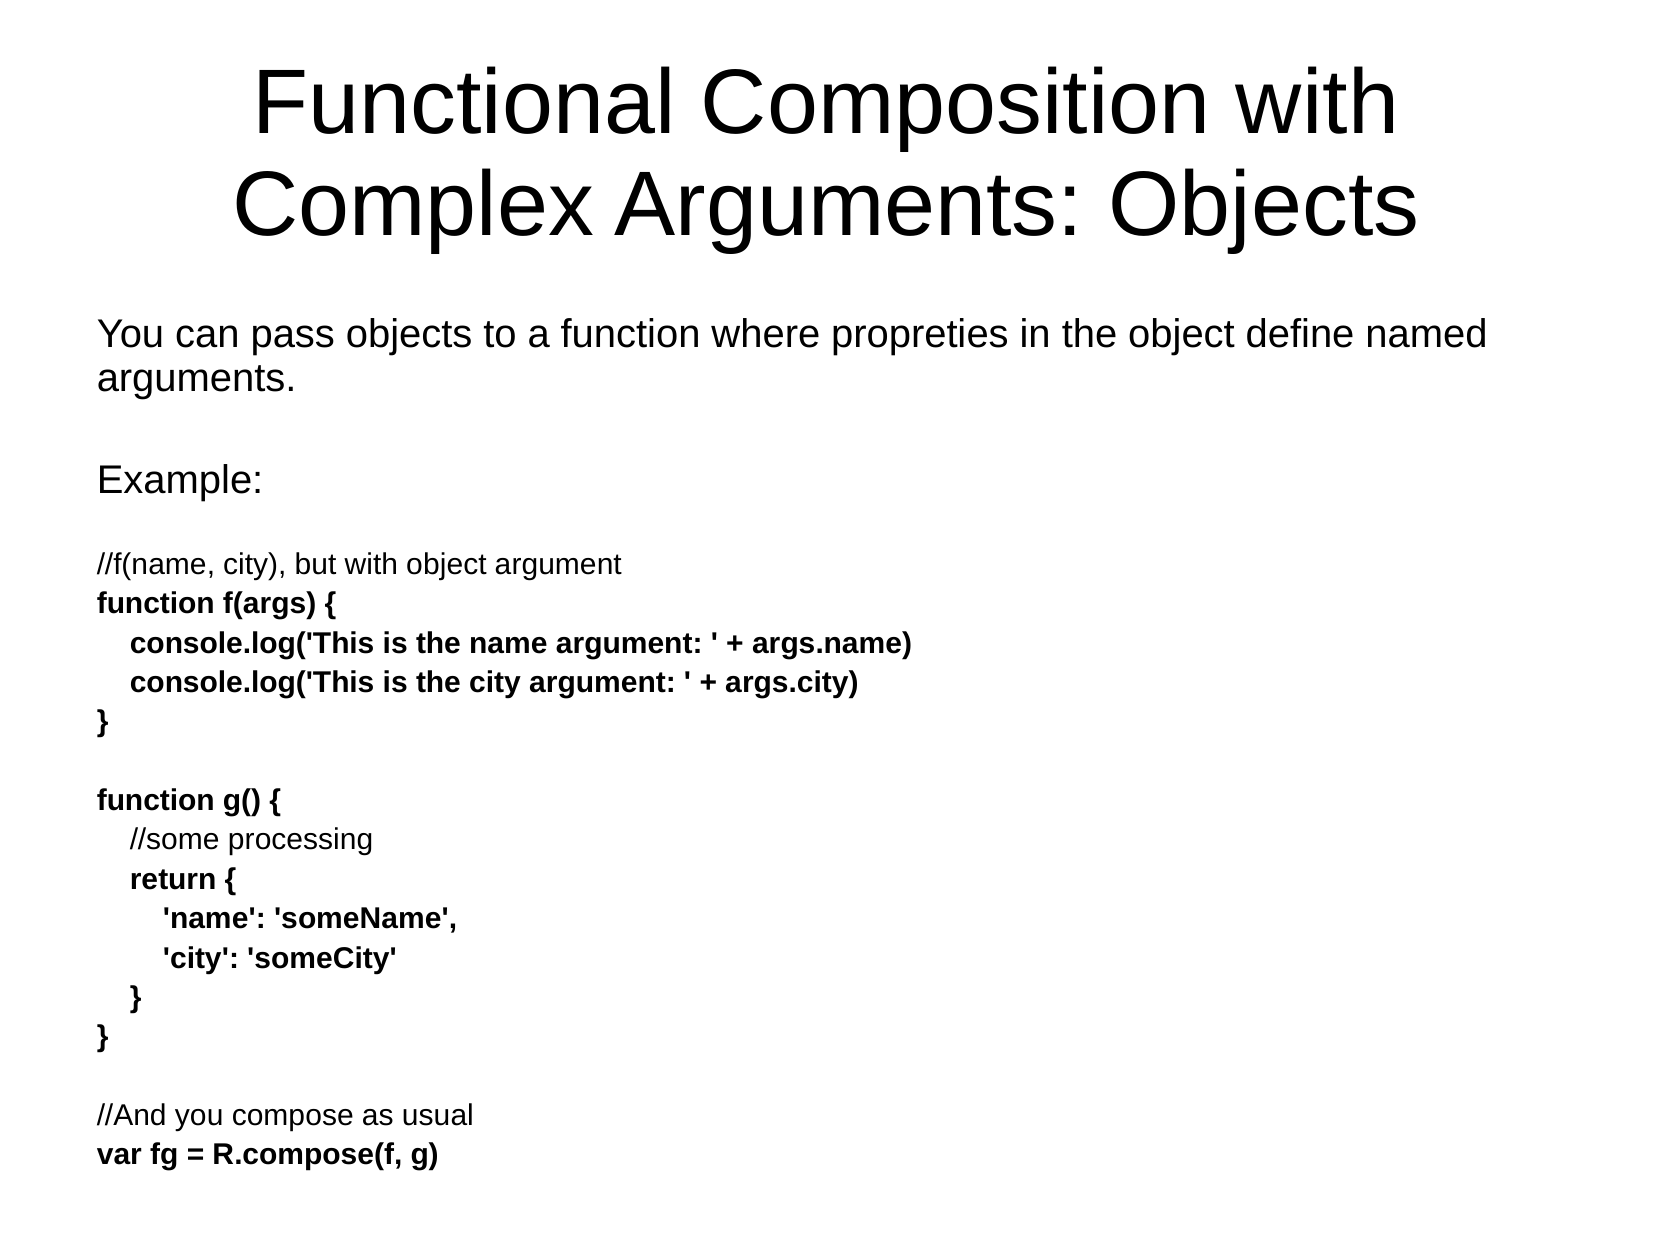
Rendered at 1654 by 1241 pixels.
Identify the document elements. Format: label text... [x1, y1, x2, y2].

title Functional Composition with Complex Arguments: Objects [82, 49, 1571, 257]
list You can pass objects to a function where propreties in the object define named arguments. Example: //f(name, city), but with object argument function f(args) { console.log('This is the name argument: ' + args.name) console.log('This is the city argument: ' + args.city) } function g() { //some processing return { 'name': 'someName', 'city': 'someCity' } } //And you compose as usual var fg = R.compose(f, g) [82, 290, 1619, 1205]
